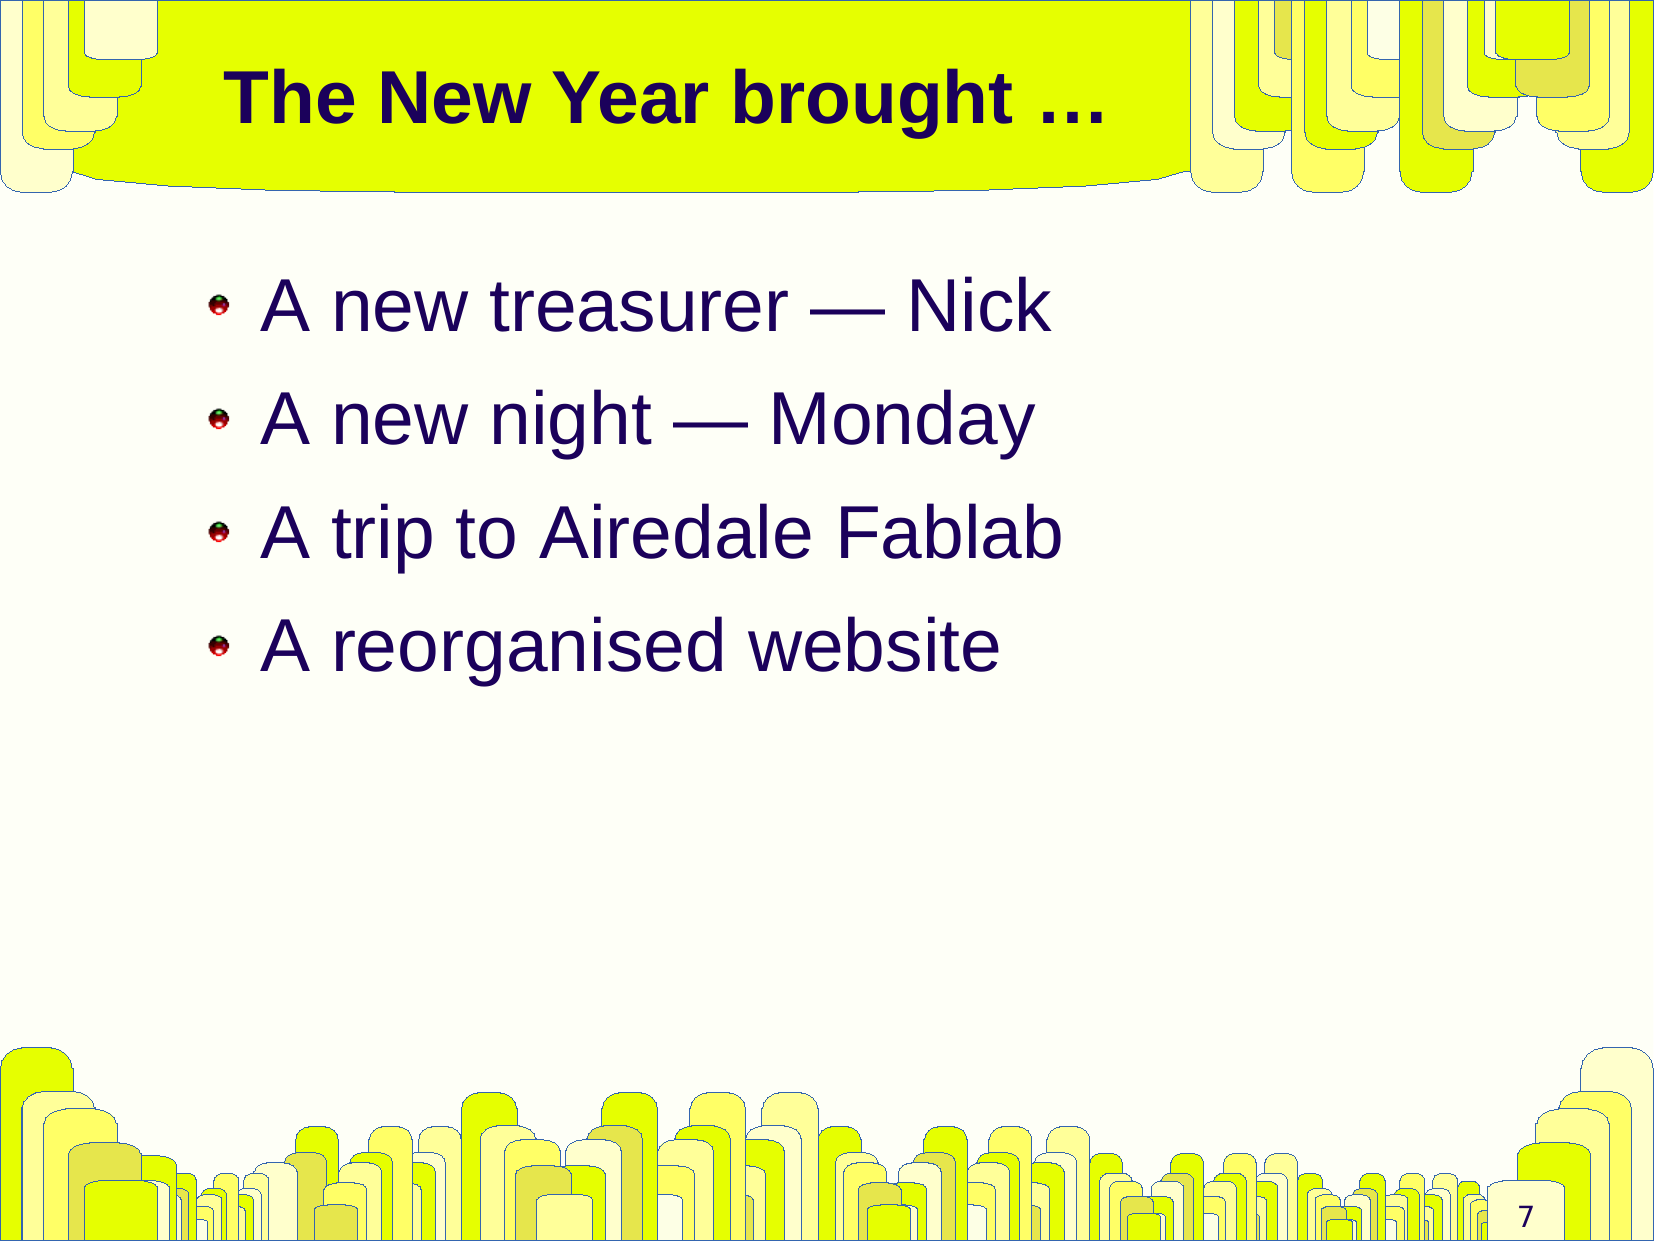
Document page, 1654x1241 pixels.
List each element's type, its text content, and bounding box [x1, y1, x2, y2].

list A new treasurer ― Nick A new night ― Monday A trip to Airedale Fablab A reorganised website [118, 263, 1531, 983]
title The New Year brought … [176, 22, 1158, 172]
